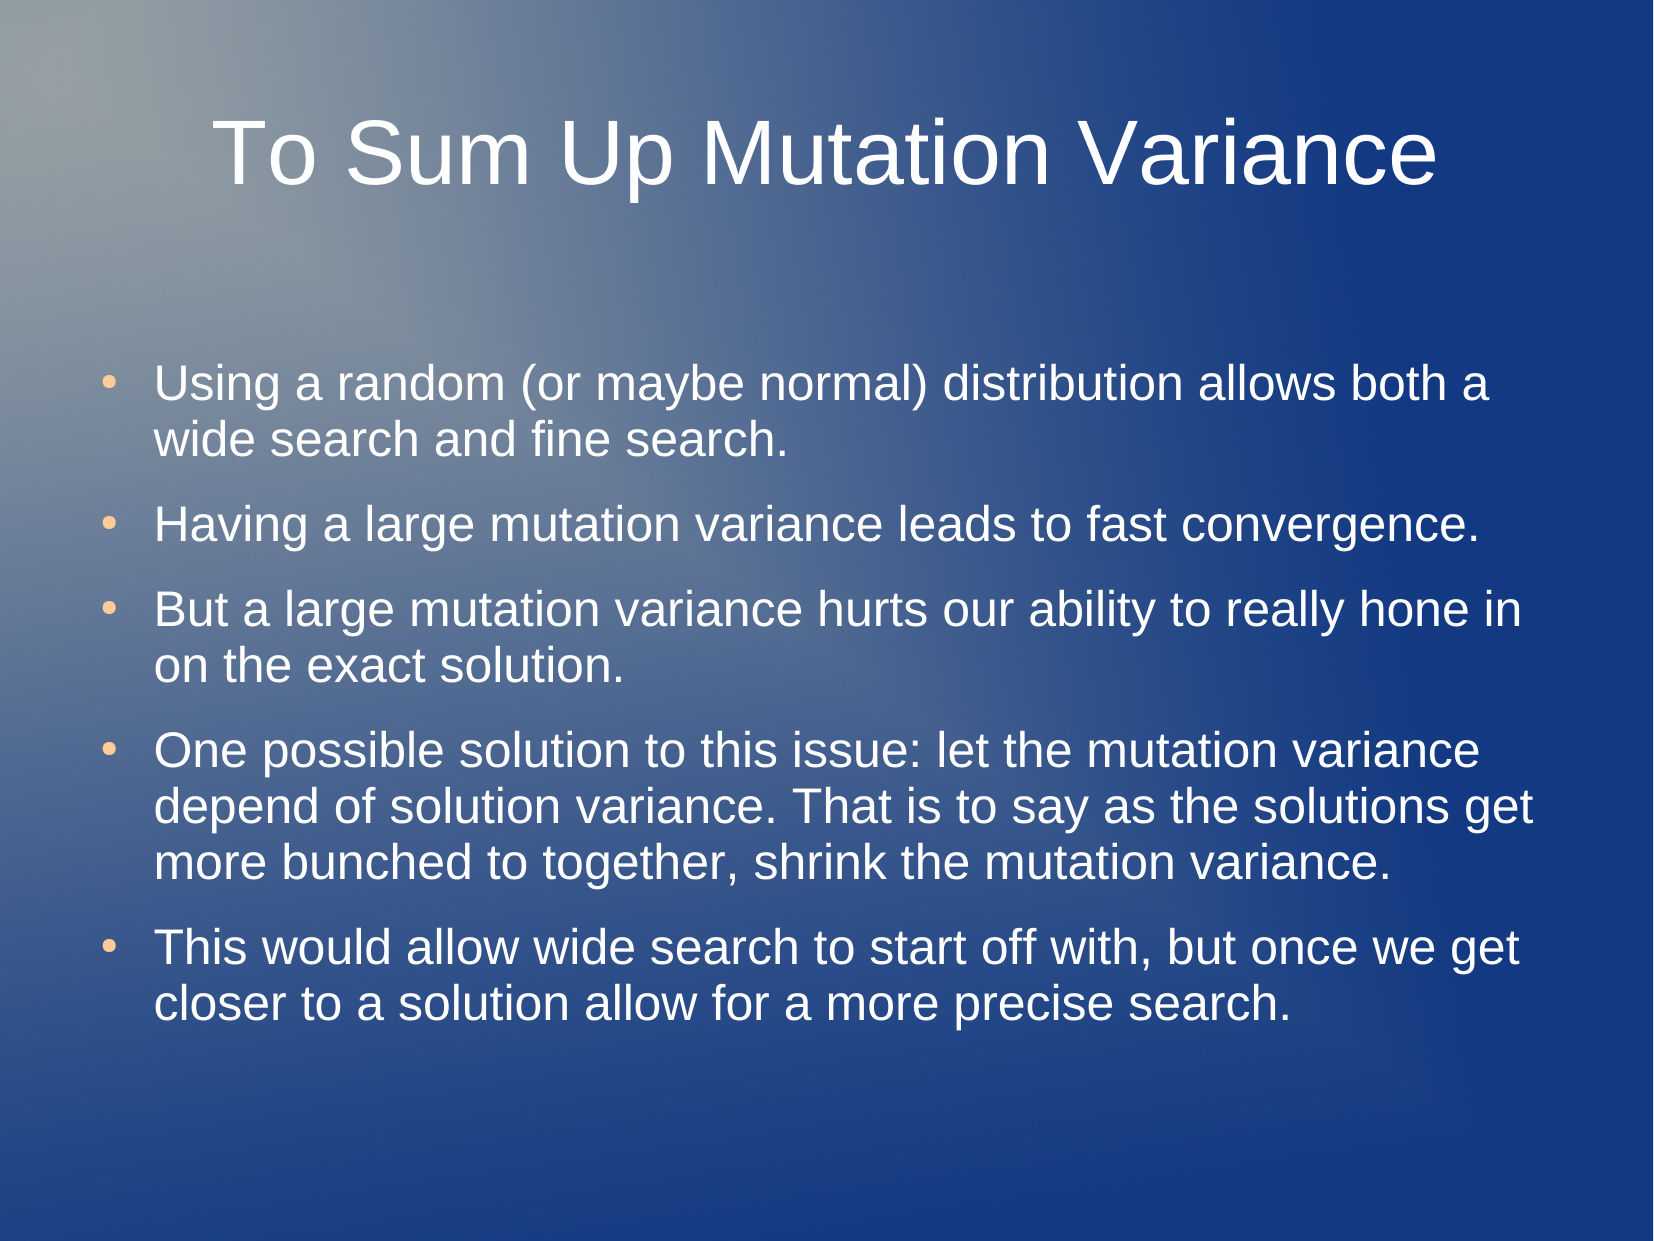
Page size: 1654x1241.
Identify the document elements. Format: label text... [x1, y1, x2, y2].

list Using a random (or maybe normal) distribution allows both a wide search and fine search. Having a large mutation variance leads to fast convergence. But a large mutation variance hurts our ability to really hone in on the exact solution. One possible solution to this issue: let the mutation variance depend of solution variance. That is to say as the solutions get more bunched to together, shrink the mutation variance. This would allow wide search to start off with, but once we get closer to a solution allow for a more precise search. [82, 355, 1571, 1058]
title To Sum Up Mutation Variance [82, 49, 1571, 257]
picture [0, 0, 1654, 1241]
